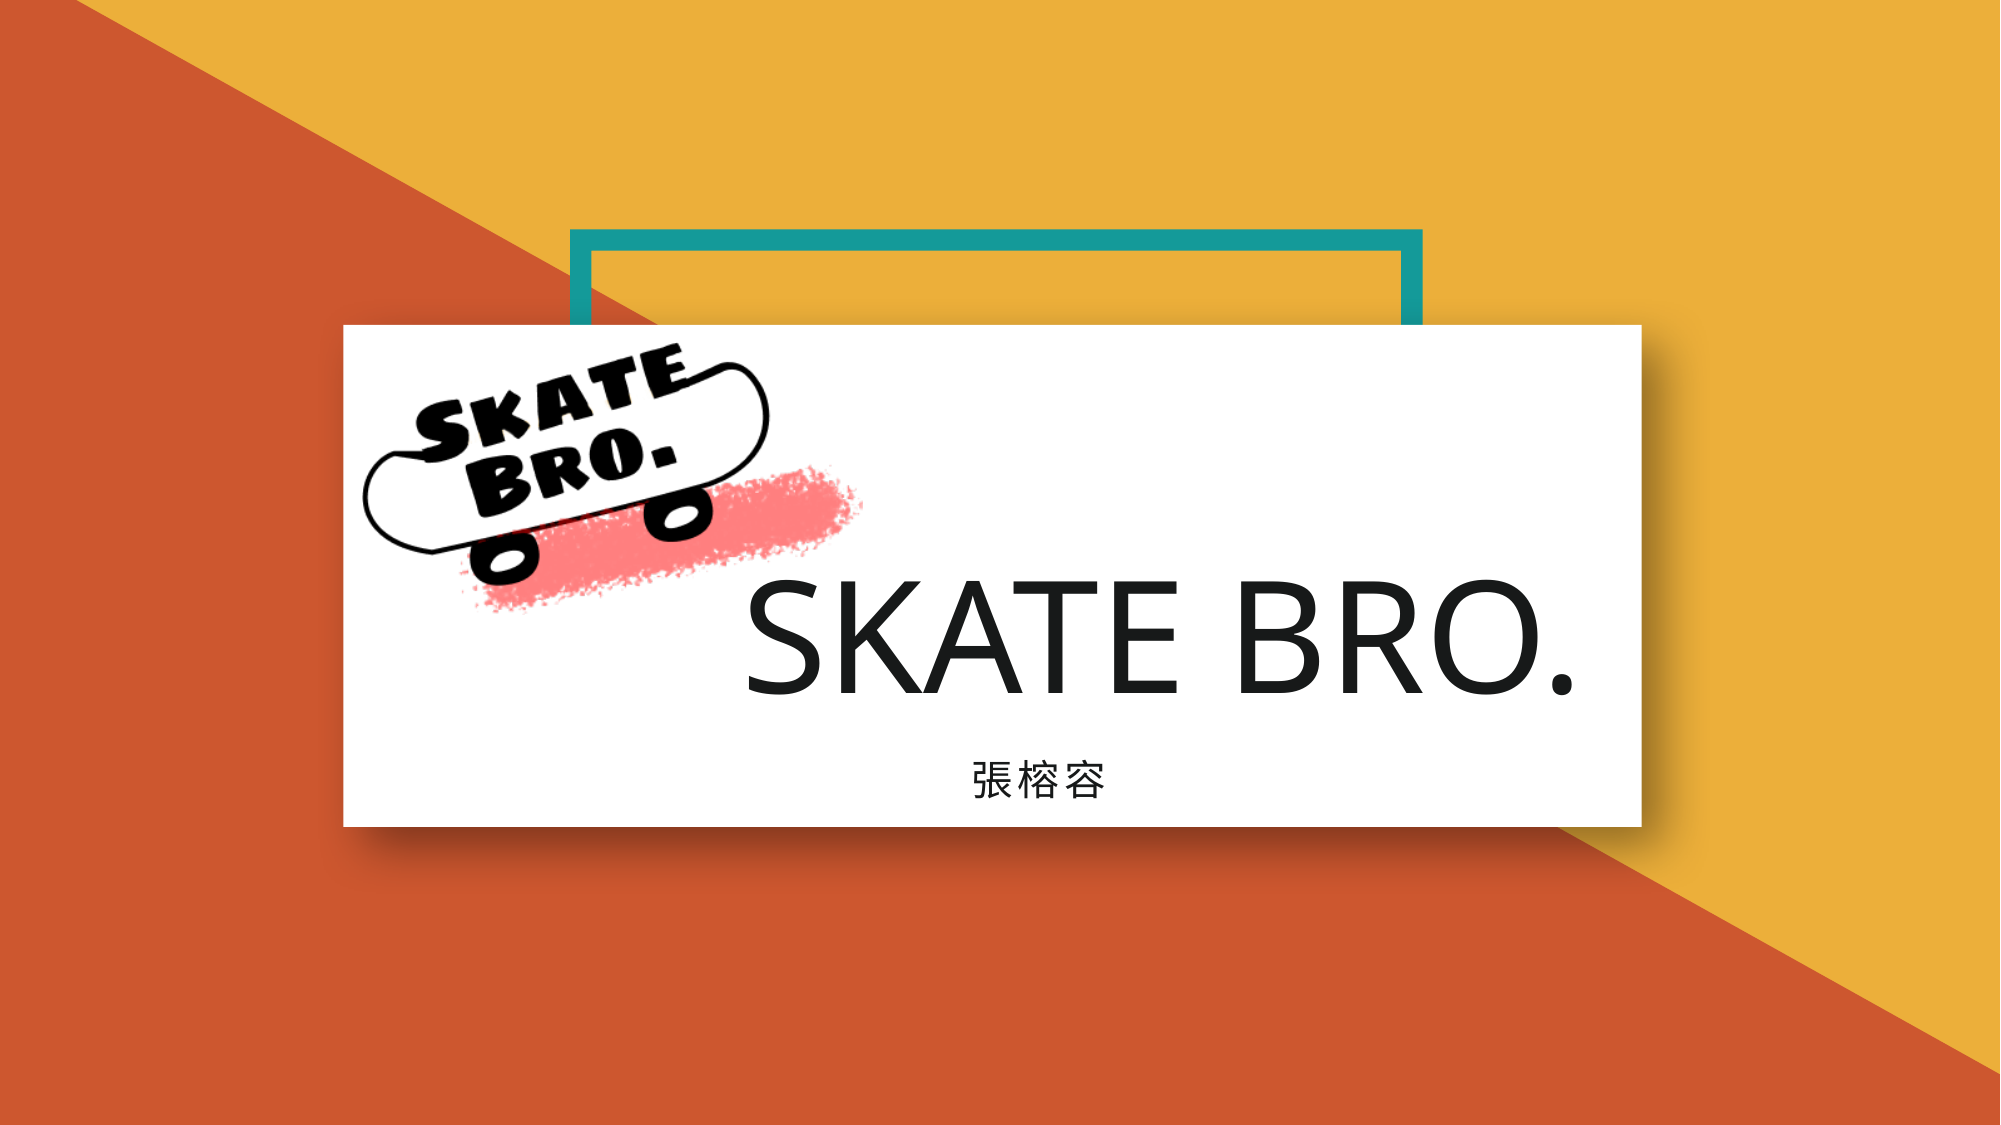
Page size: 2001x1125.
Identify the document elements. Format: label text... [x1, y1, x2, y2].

text_box [0, 0, 2000, 1125]
picture [362, 342, 863, 615]
text_box 張榕容 [837, 747, 1241, 810]
text_box SKATE BRO. [608, 529, 1717, 733]
